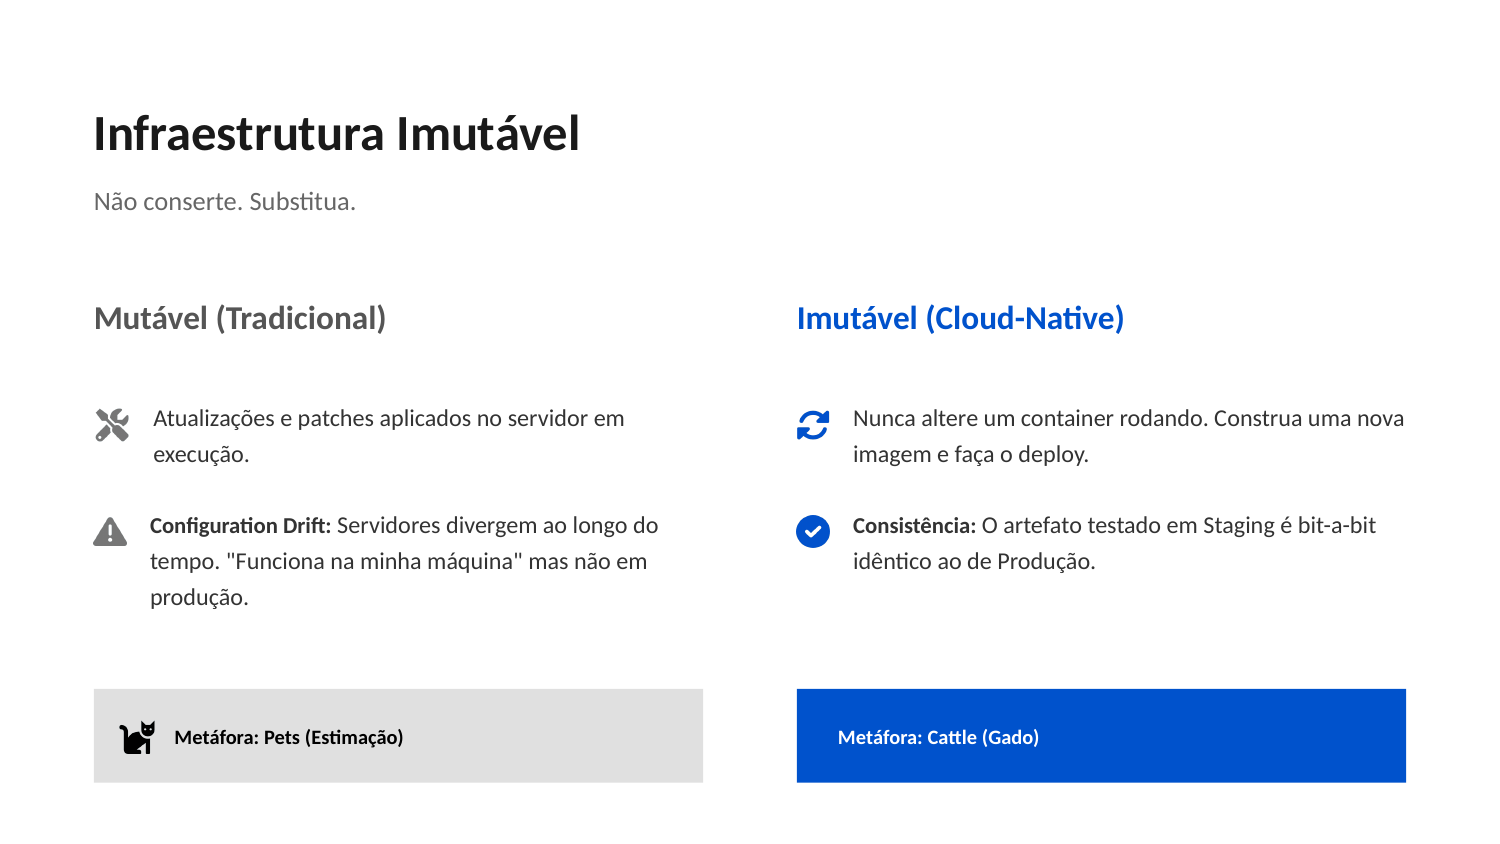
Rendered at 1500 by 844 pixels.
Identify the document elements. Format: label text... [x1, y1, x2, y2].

text_box [93, 688, 704, 783]
text_box Metáfora: Pets (Estimação) [174, 719, 404, 750]
text_box Imutável (Cloud-Native) [796, 290, 1407, 337]
picture [117, 718, 157, 754]
text_box Mutável (Tradicional) [93, 290, 704, 337]
picture [95, 408, 129, 442]
text_box [796, 688, 1407, 783]
picture [796, 408, 830, 442]
text_box Infraestrutura Imutável [93, 93, 582, 161]
text_box Nunca altere um container rodando. Construa uma nova imagem e faça o deploy. [853, 396, 1407, 467]
picture [93, 515, 127, 549]
text_box Metáfora: Cattle (Gado) [837, 719, 1040, 750]
picture [796, 515, 830, 549]
text_box Consistência: O artefato testado em Staging é bit-a-bit idêntico ao de Produção. [853, 503, 1407, 575]
text_box Atualizações e patches aplicados no servidor em execução. [153, 396, 704, 467]
text_box Configuration Drift: Servidores divergem ao longo do tempo. "Funciona na minha máquina" mas não em produção. [149, 503, 703, 610]
text_box Não conserte. Substitua. [93, 181, 358, 216]
